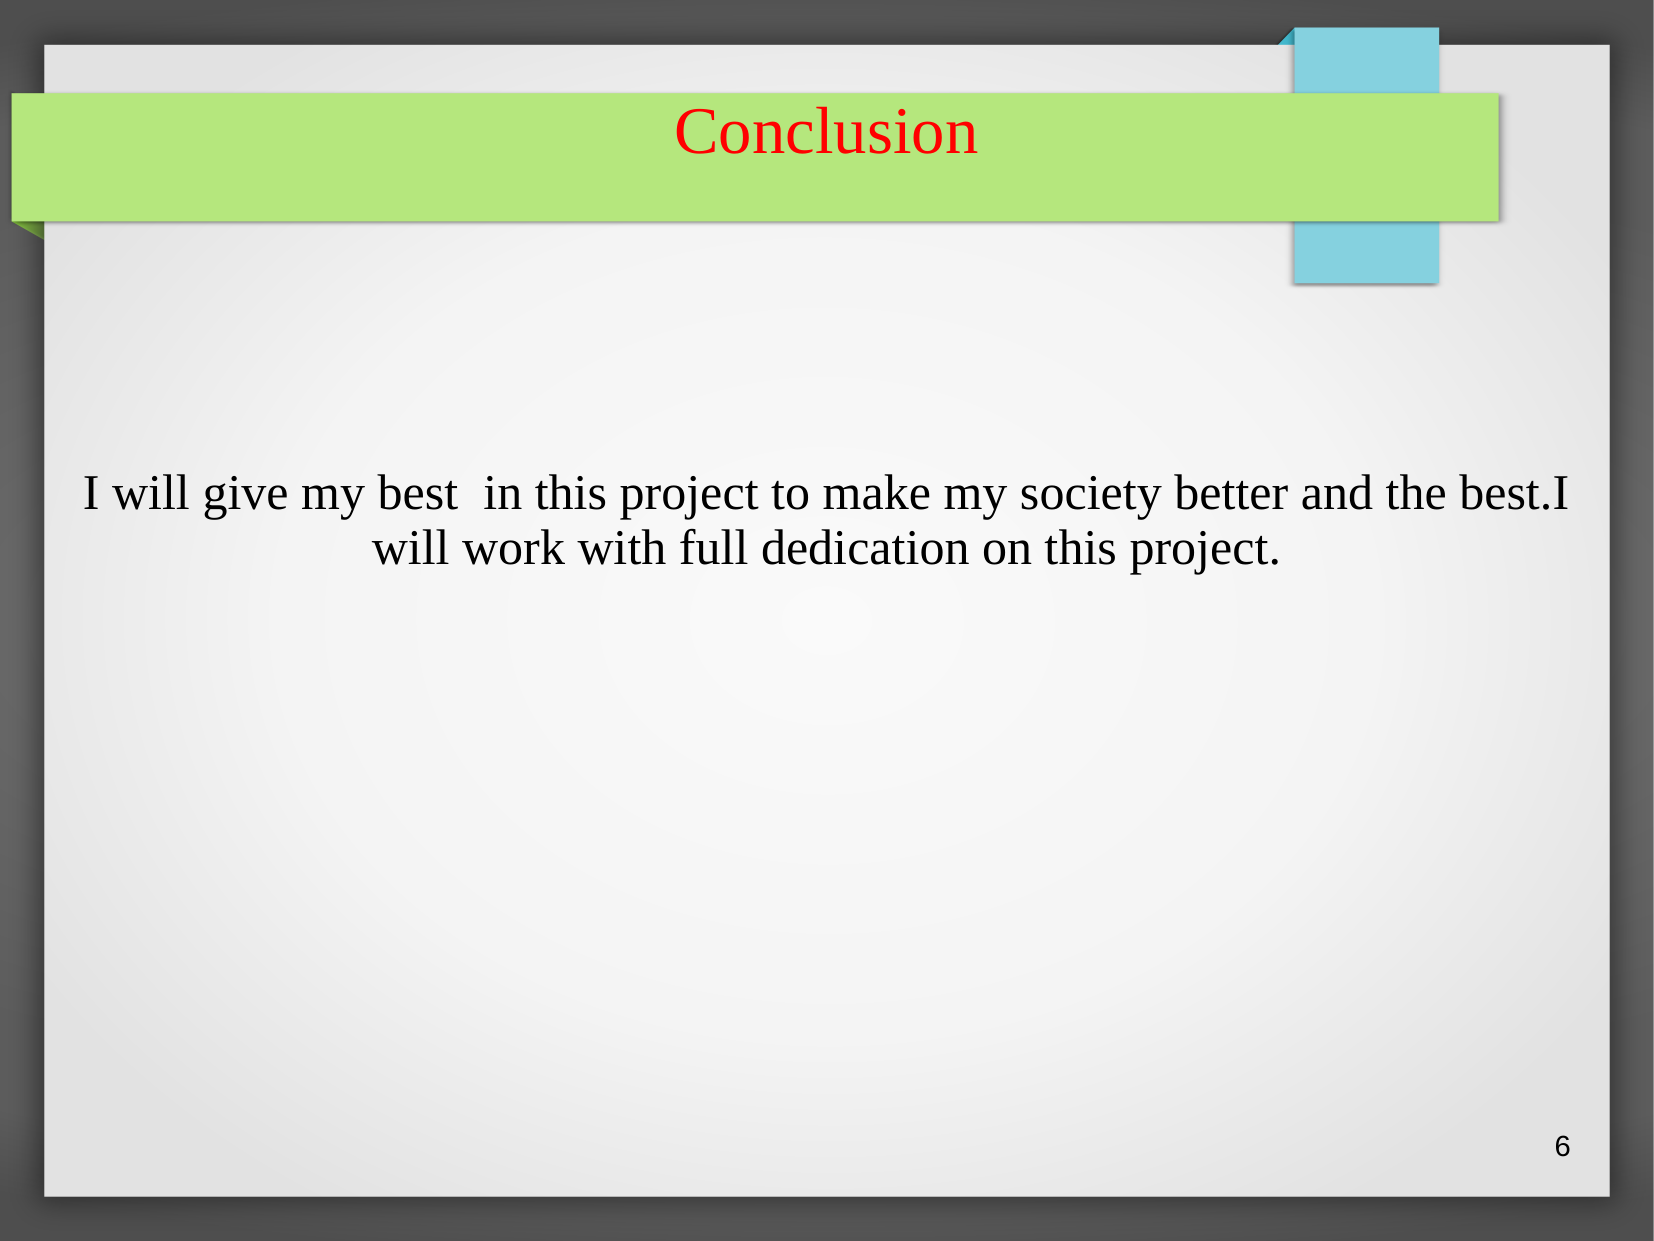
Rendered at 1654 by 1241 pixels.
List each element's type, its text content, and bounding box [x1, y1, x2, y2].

subtitle Conclusion I will give my best in this project to make my society better and the best.I will work with full dedication on this project. [82, 94, 1571, 1134]
picture [0, 0, 1654, 1241]
